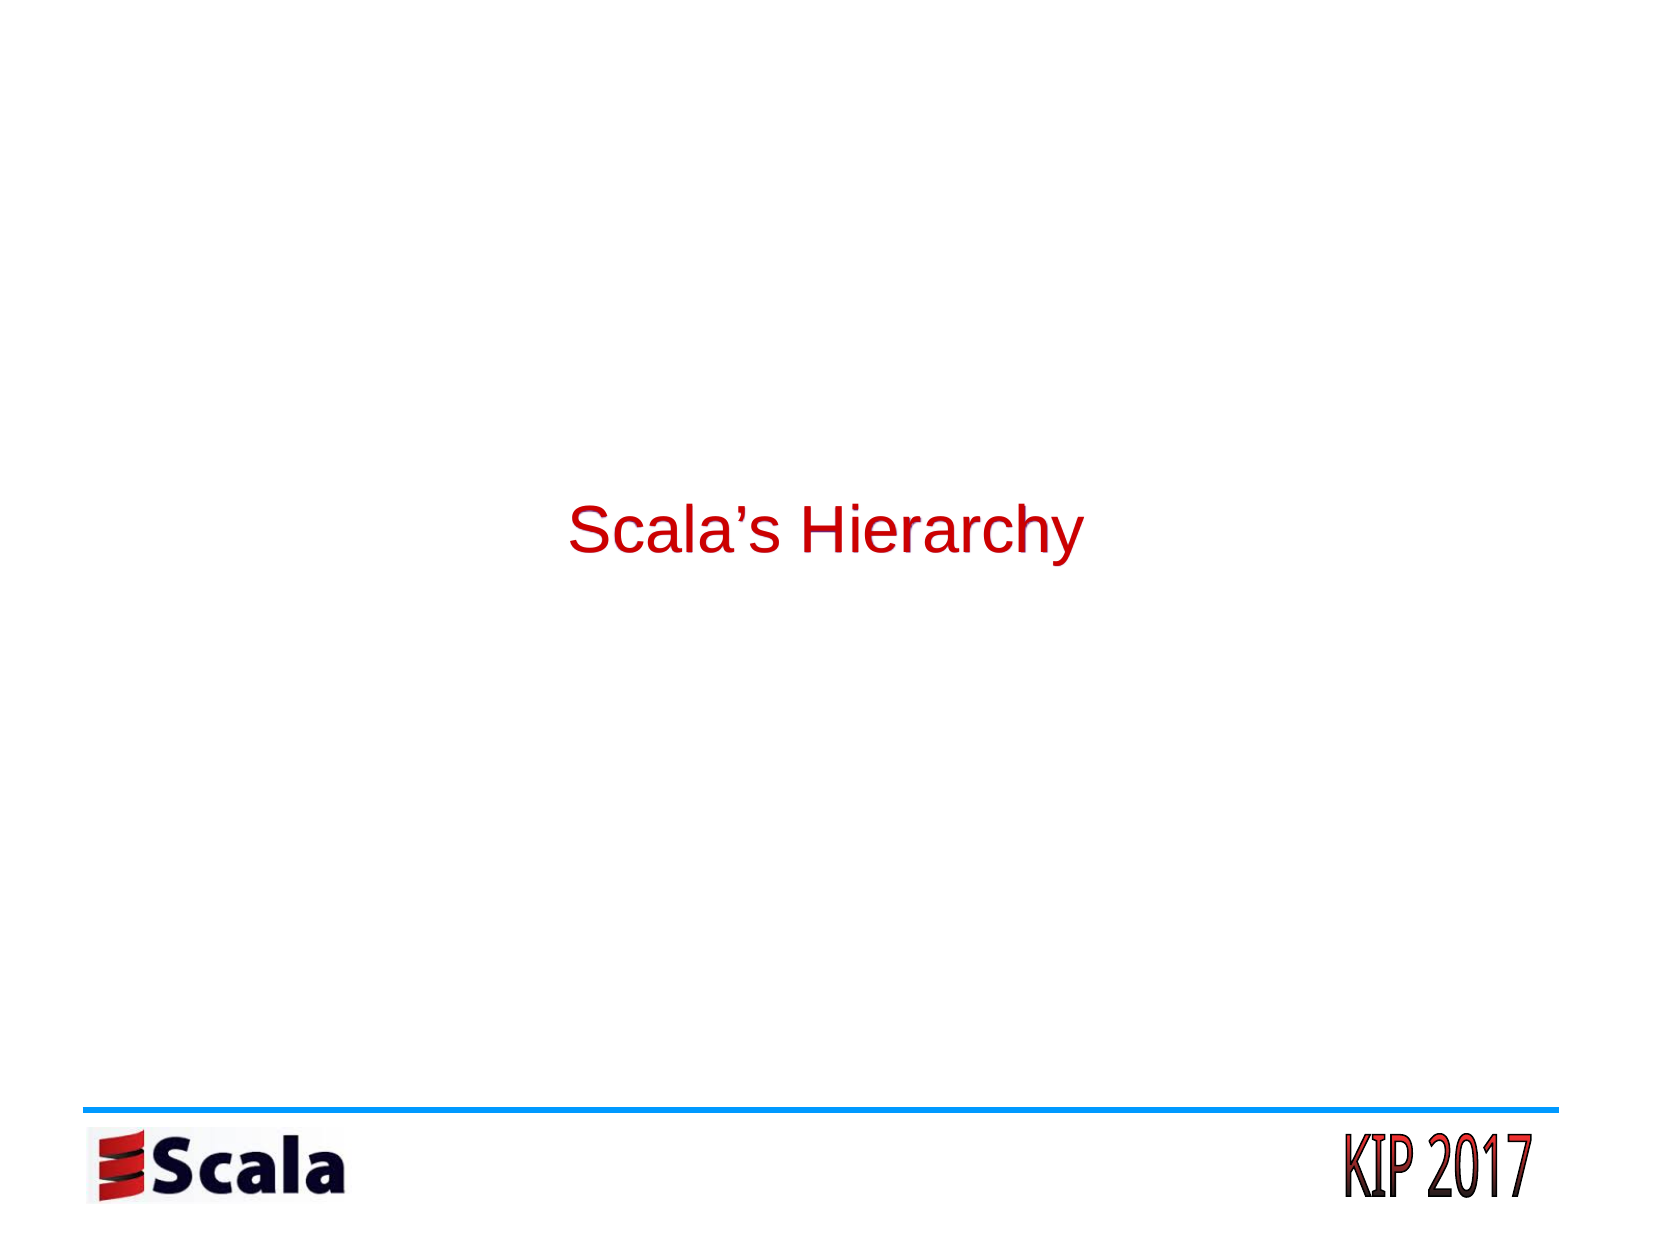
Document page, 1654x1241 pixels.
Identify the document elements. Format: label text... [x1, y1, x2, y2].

picture [86, 1127, 359, 1204]
subtitle Scala’s Hierarchy [82, 49, 1571, 1010]
